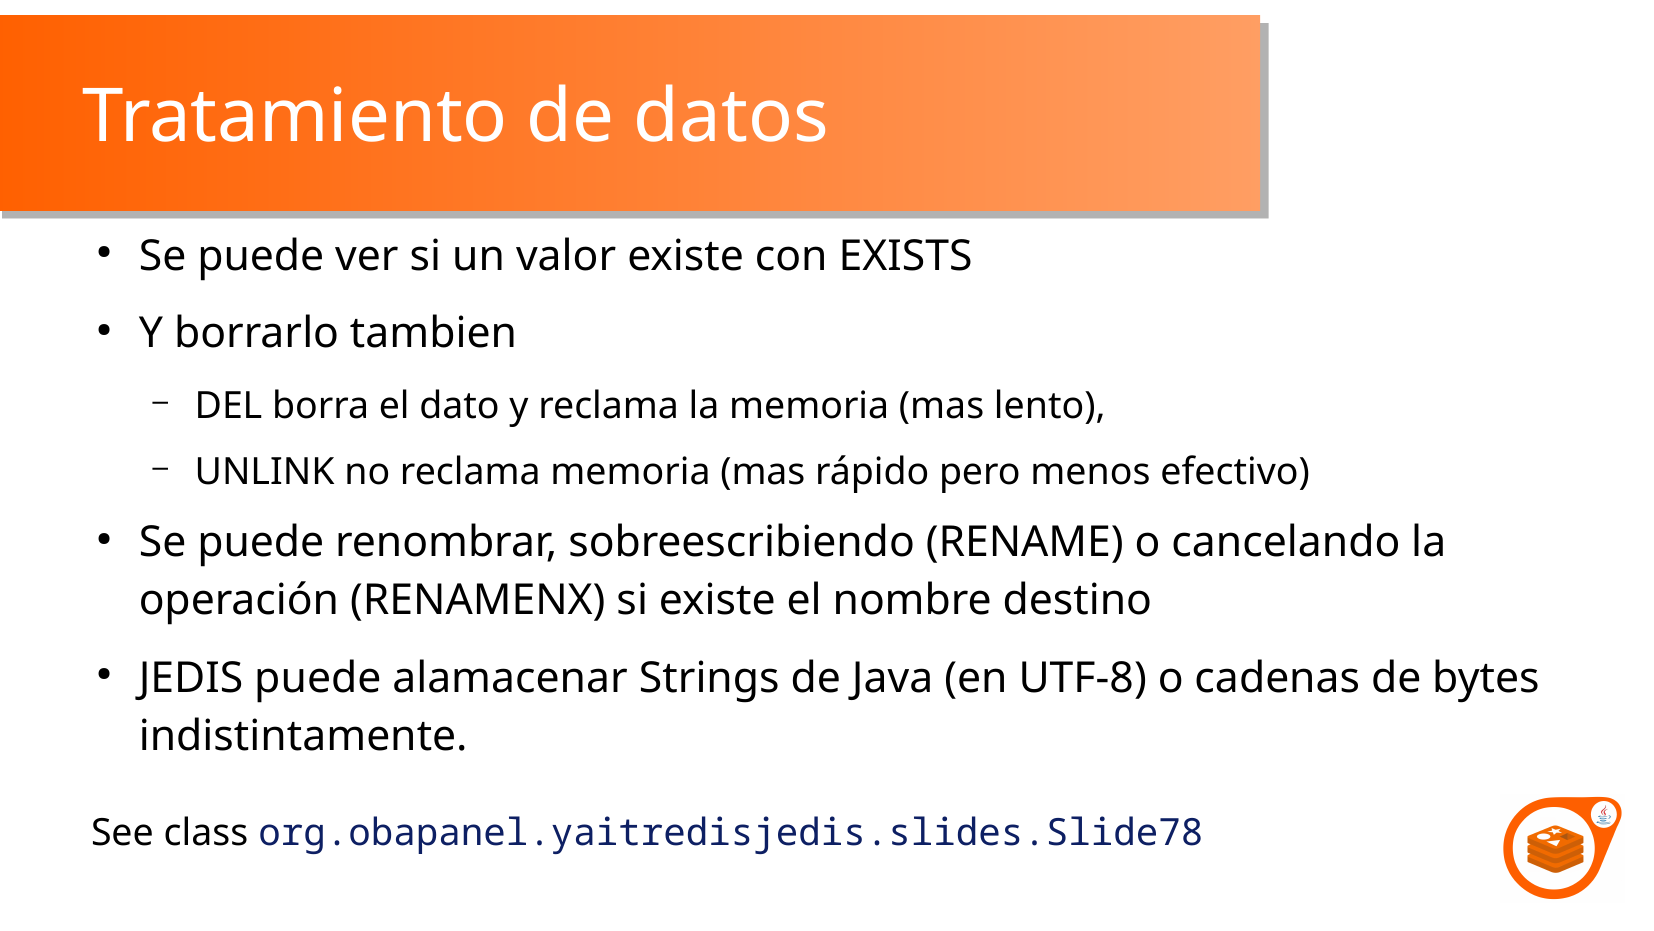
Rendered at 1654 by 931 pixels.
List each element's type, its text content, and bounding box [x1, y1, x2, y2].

list Se puede ver si un valor existe con EXISTS Y borrarlo tambien DEL borra el dato y reclama la memoria (mas lento), UNLINK no reclama memoria (mas rápido pero menos efectivo) Se puede renombrar, sobreescribiendo (RENAME) o cancelando la operación (RENAMENX) si existe el nombre destino JEDIS puede alamacenar Strings de Java (en UTF-8) o cadenas de bytes indistintamente. [82, 224, 1571, 764]
title Tratamiento de datos [82, 35, 1235, 189]
text_box See class org.obapanel.yaitredisjedis.slides.Slide78 [76, 798, 1111, 856]
picture [1500, 794, 1625, 903]
